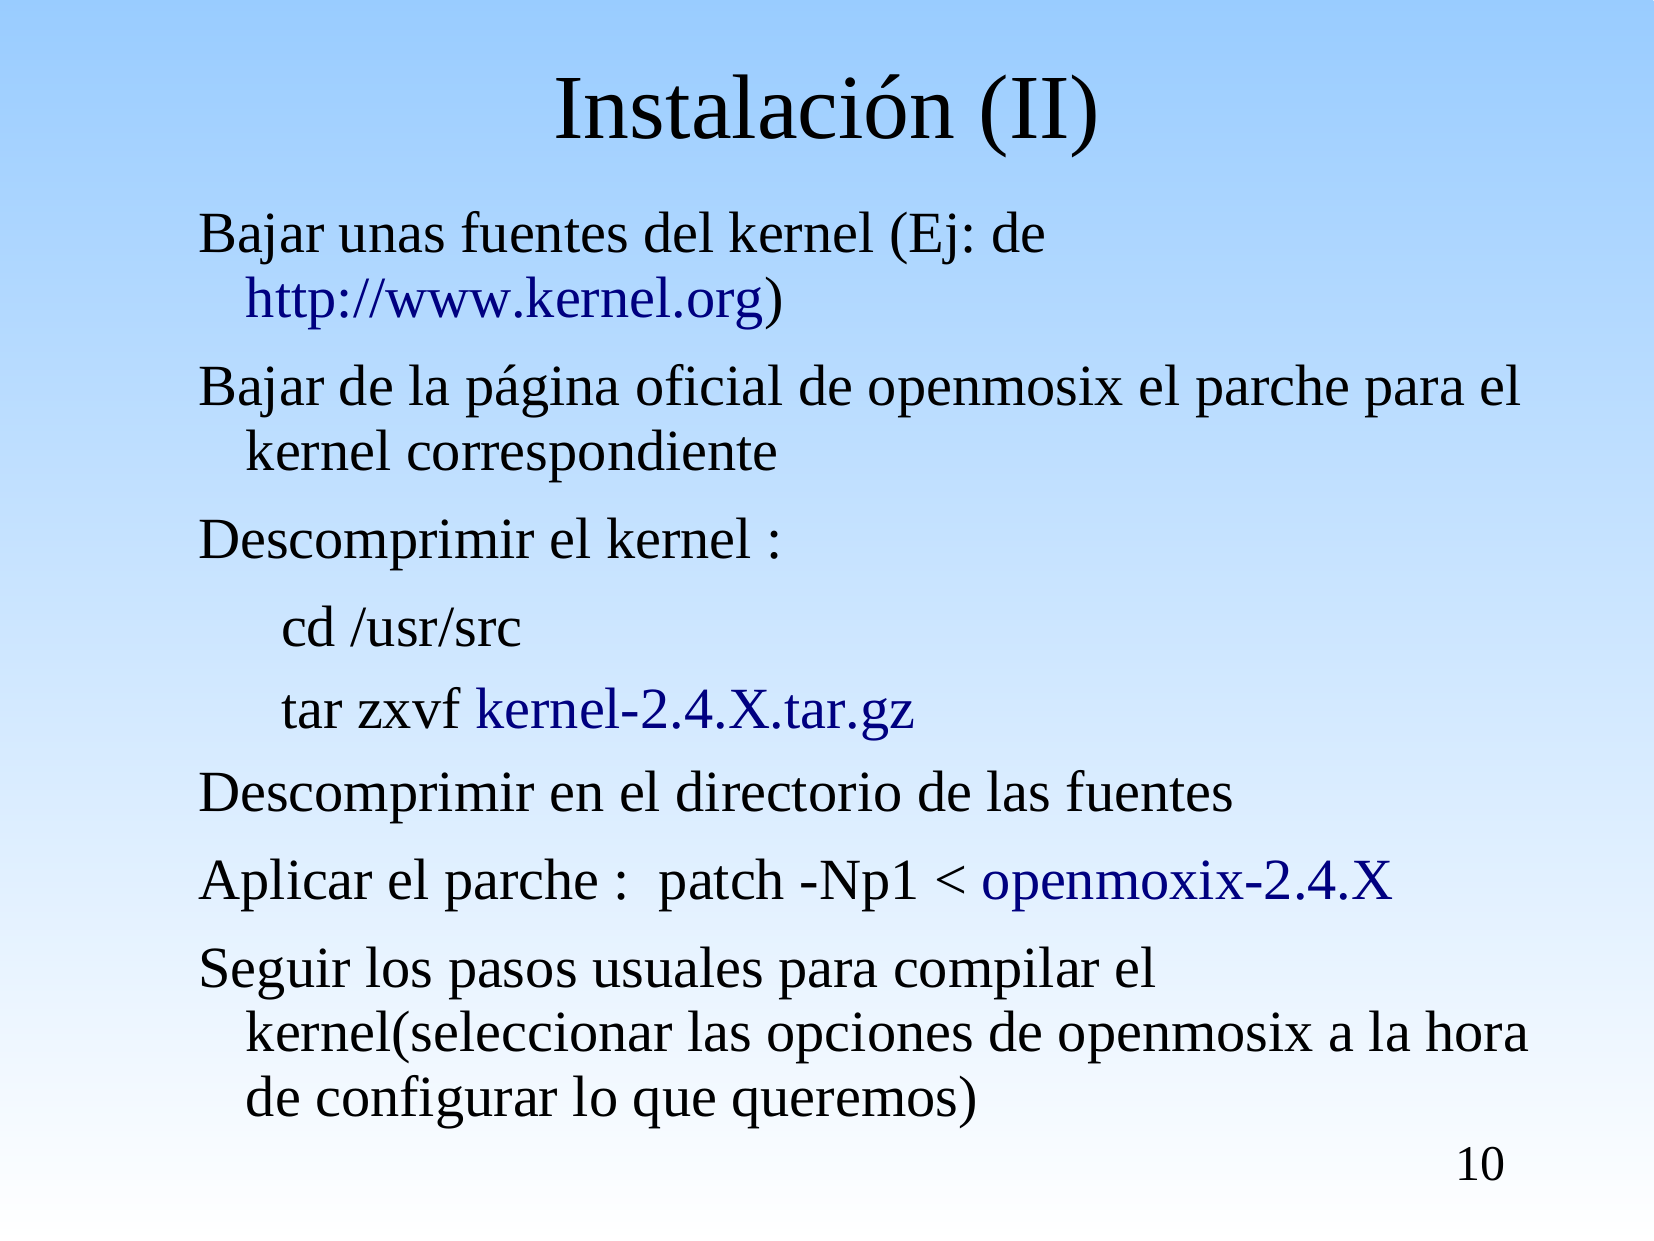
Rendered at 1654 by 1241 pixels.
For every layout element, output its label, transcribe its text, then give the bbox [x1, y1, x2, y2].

title Instalación (II) [121, 43, 1534, 171]
list Bajar unas fuentes del kernel (Ej: de http://www.kernel.org) Bajar de la página oficial de openmosix el parche para el kernel correspondiente Descomprimir el kernel : cd /usr/src tar zxvf kernel-2.4.X.tar.gz Descomprimir en el directorio de las fuentes Aplicar el parche : patch -Np1 < openmoxix-2.4.X Seguir los pasos usuales para compilar el kernel(seleccionar las opciones de openmosix a la hora de configurar lo que queremos) [104, 200, 1565, 1241]
text_box <número> [1455, 1135, 1654, 1206]
